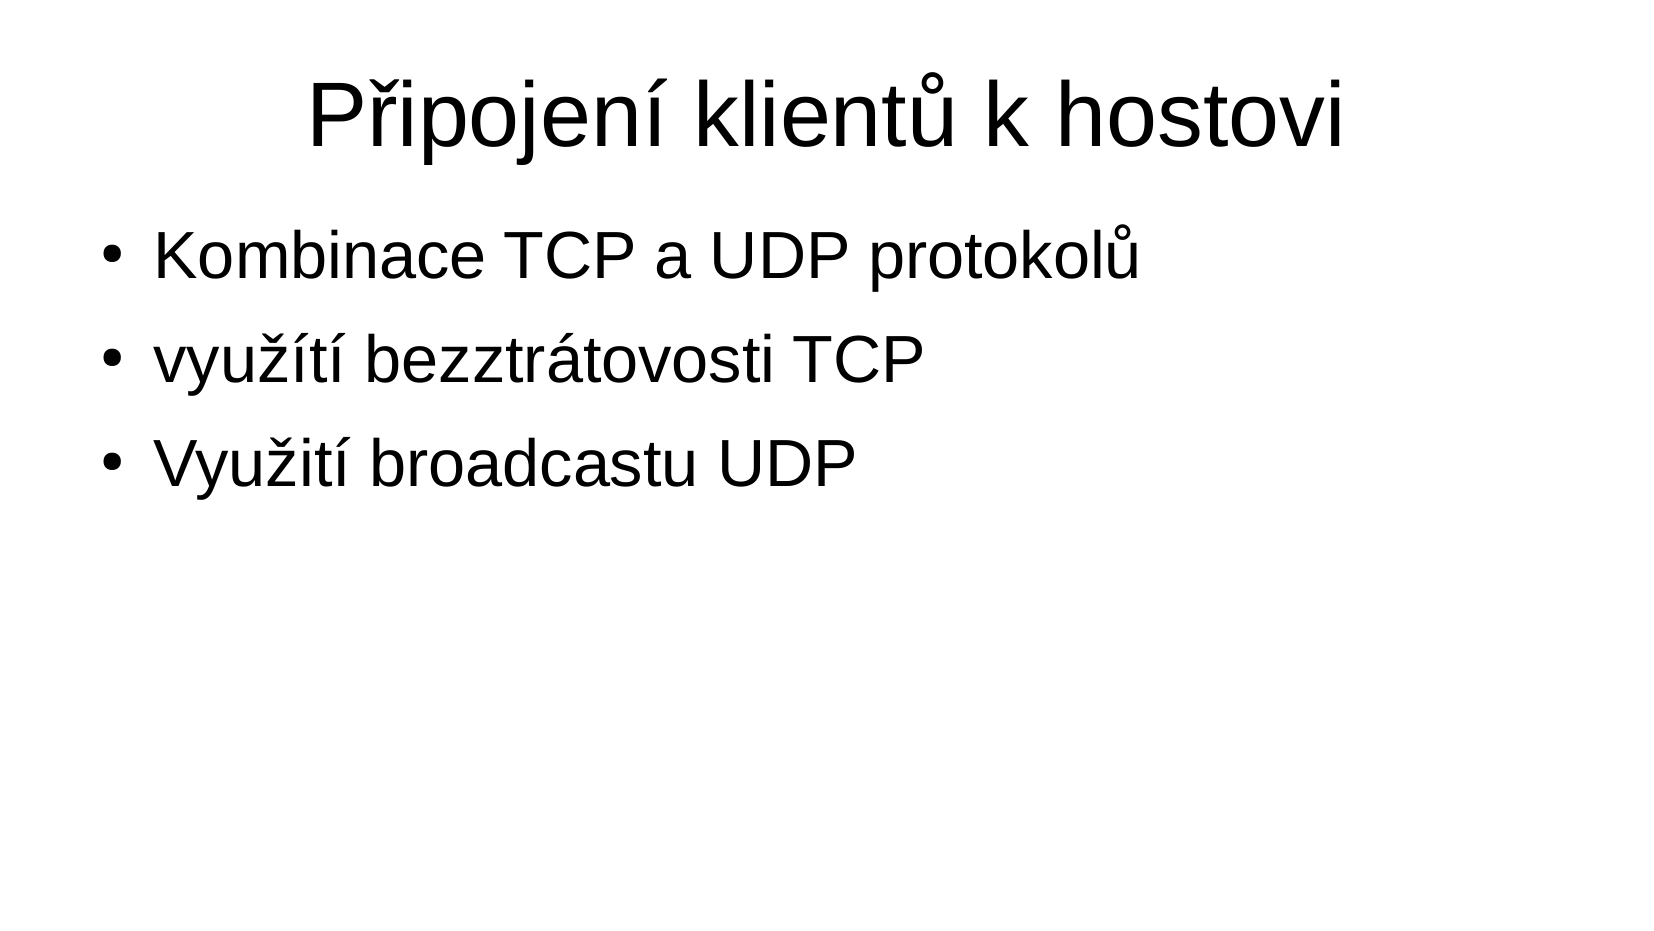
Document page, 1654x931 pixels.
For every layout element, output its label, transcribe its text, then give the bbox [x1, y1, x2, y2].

title Připojení klientů k hostovi [82, 37, 1571, 193]
list Kombinace TCP a UDP protokolů využítí bezztrátovosti TCP Využití broadcastu UDP [82, 217, 1571, 758]
